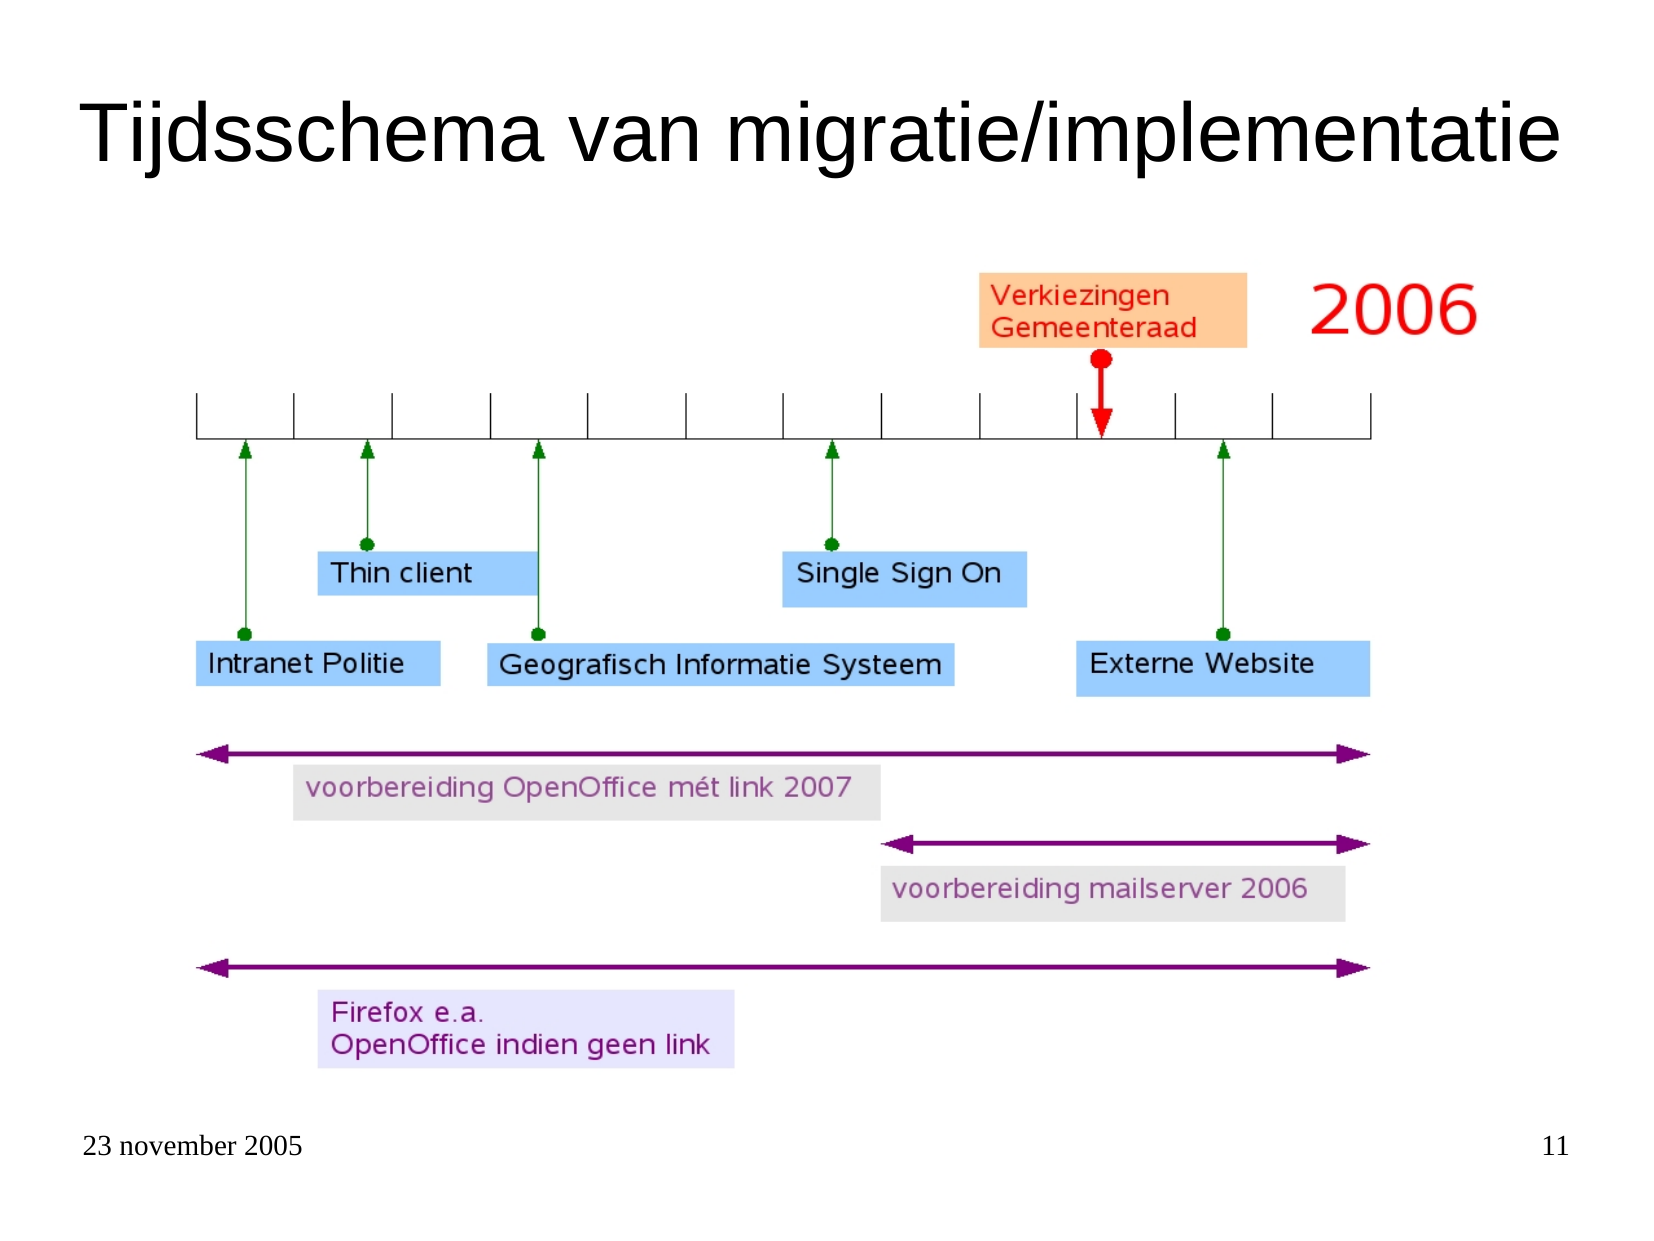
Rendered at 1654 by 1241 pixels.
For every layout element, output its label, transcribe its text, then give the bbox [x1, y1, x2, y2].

picture [147, 237, 1536, 1123]
title Tijdsschema van migratie/implementatie [76, 29, 1565, 237]
